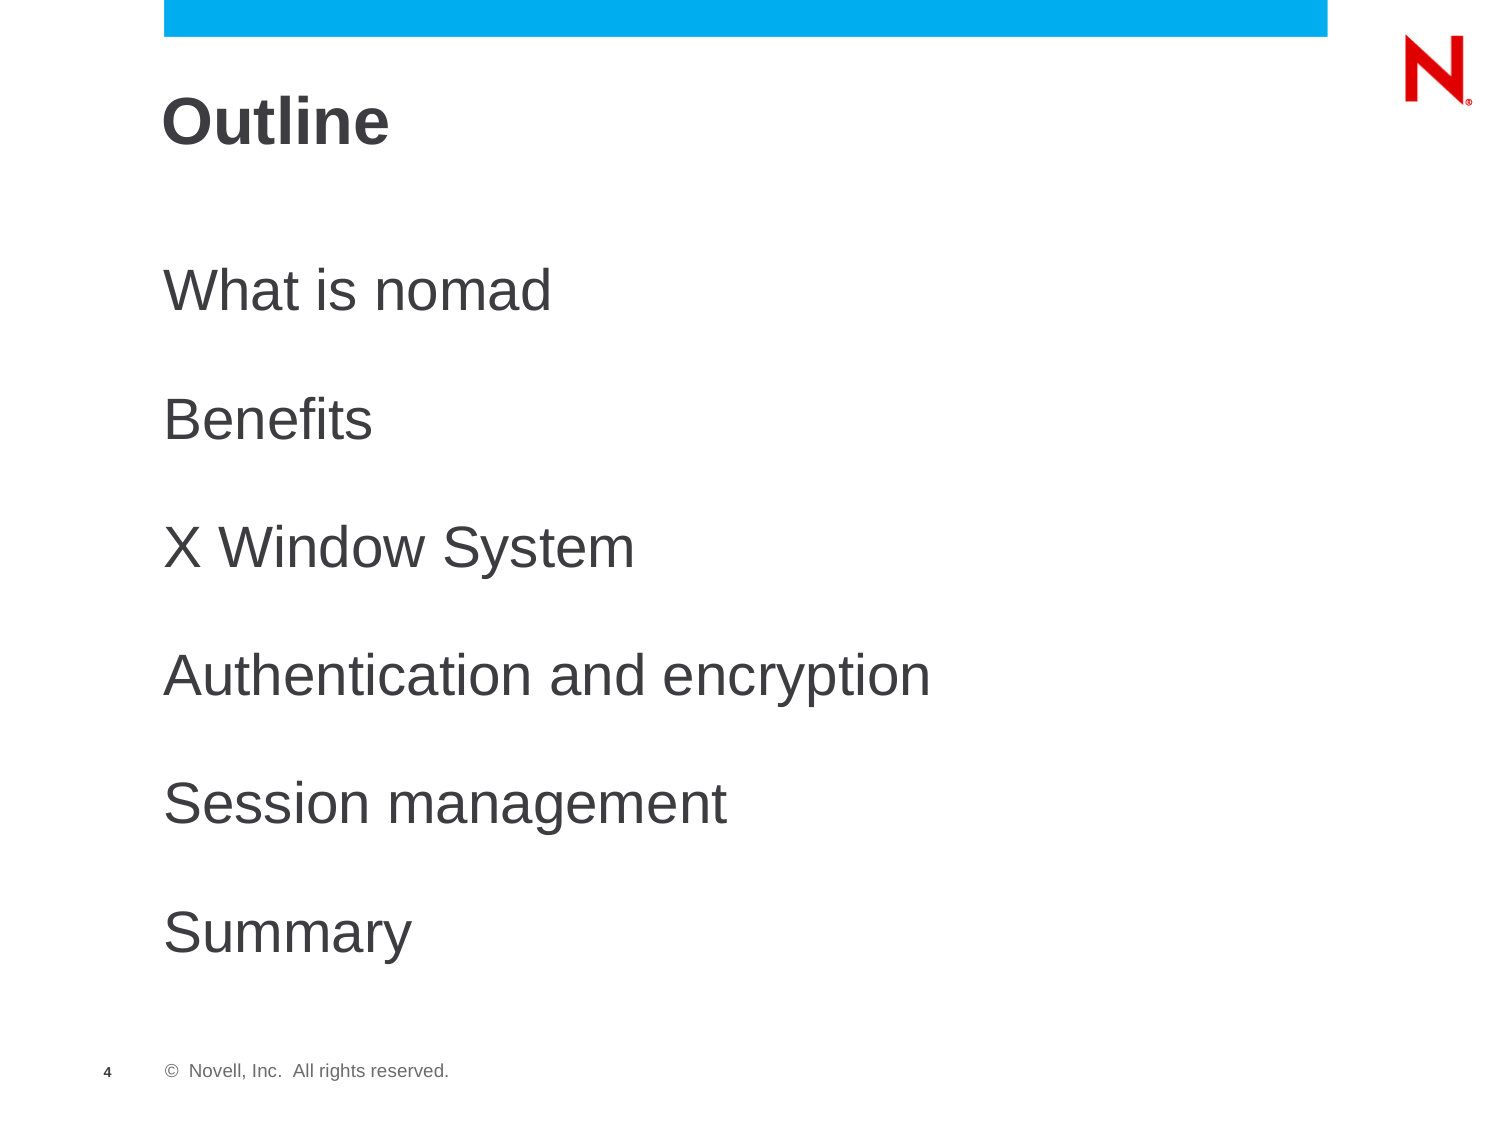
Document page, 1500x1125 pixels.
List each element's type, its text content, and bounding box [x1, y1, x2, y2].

picture [1403, 32, 1473, 107]
list What is nomad Benefits X Window System Authentication and encryption Session management Summary [163, 254, 1404, 986]
title Outline [161, 41, 1383, 205]
